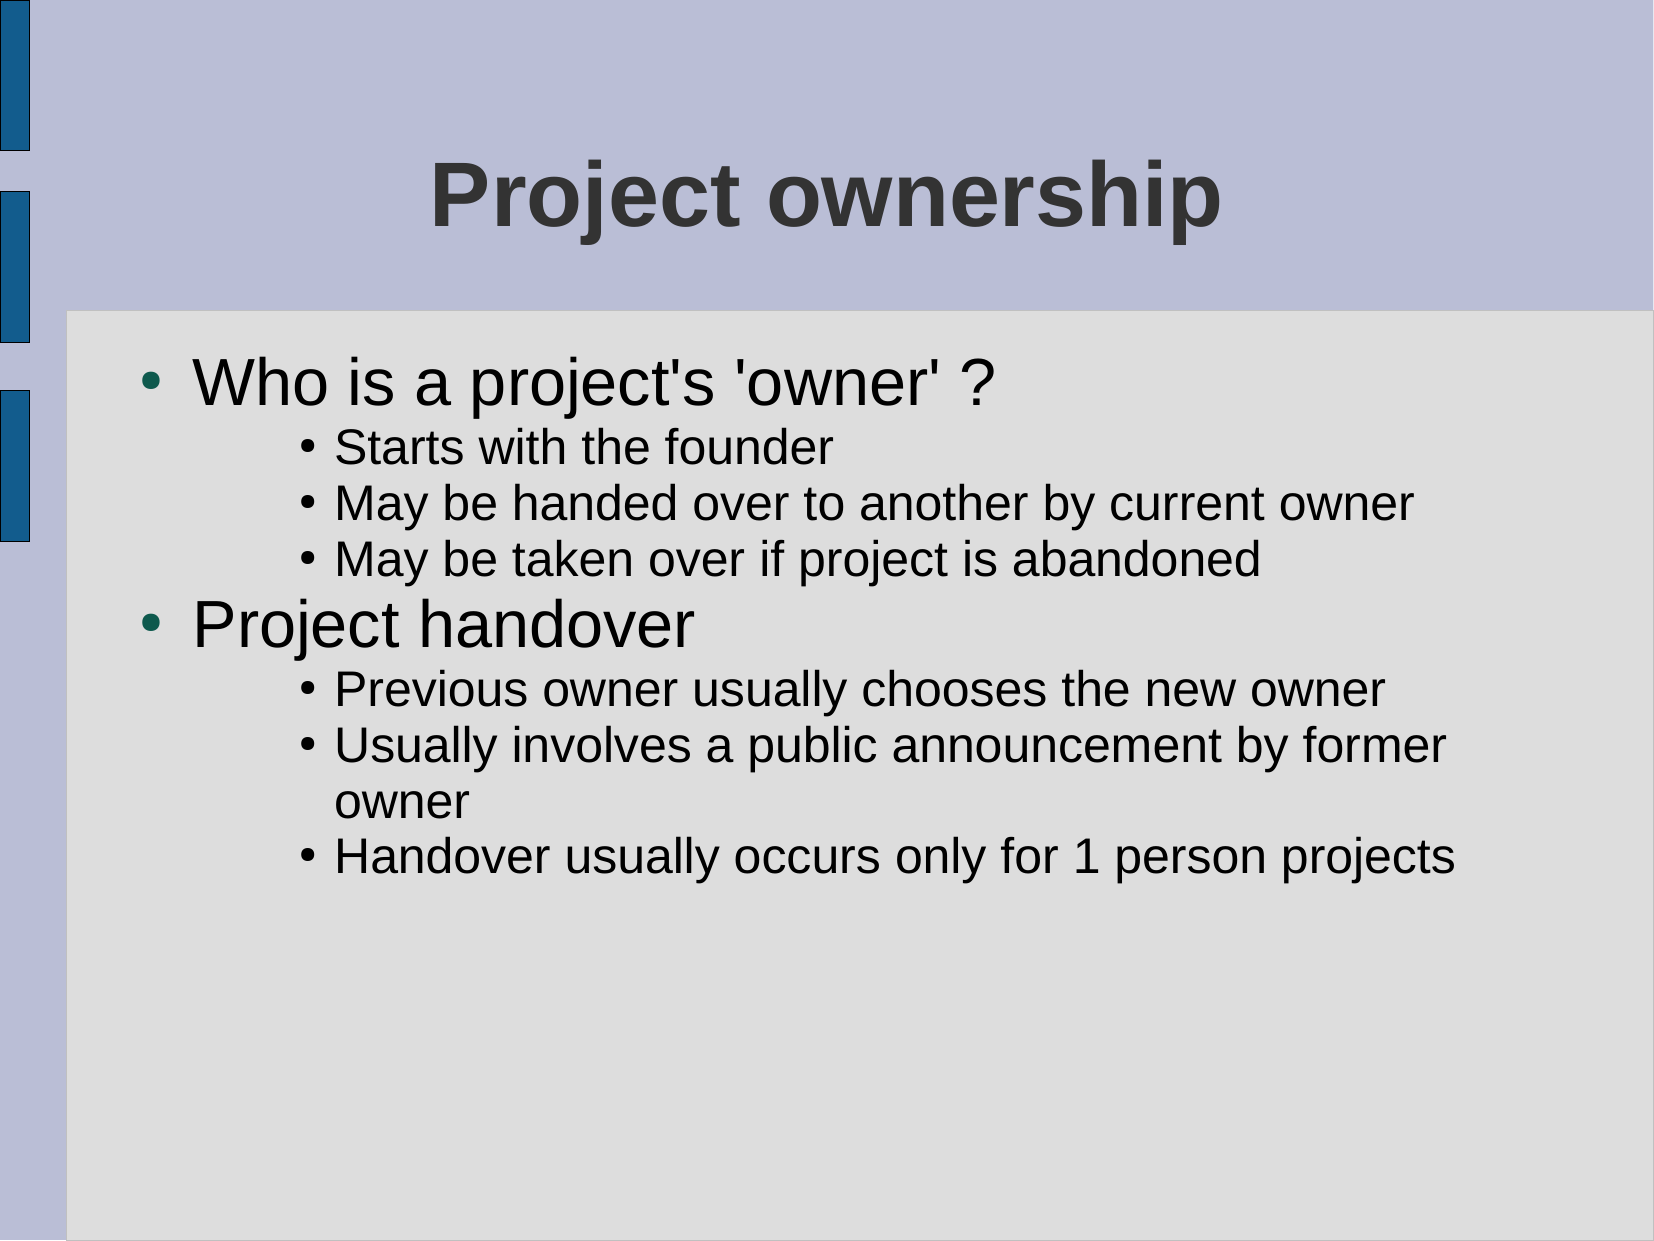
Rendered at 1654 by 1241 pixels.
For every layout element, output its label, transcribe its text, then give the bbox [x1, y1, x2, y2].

list Who is a project's 'owner' ? Starts with the founder May be handed over to another by current owner May be taken over if project is abandoned Project handover Previous owner usually chooses the new owner Usually involves a public announcement by former owner Handover usually occurs only for 1 person projects [121, 344, 1534, 1112]
title Project ownership [121, 98, 1534, 291]
